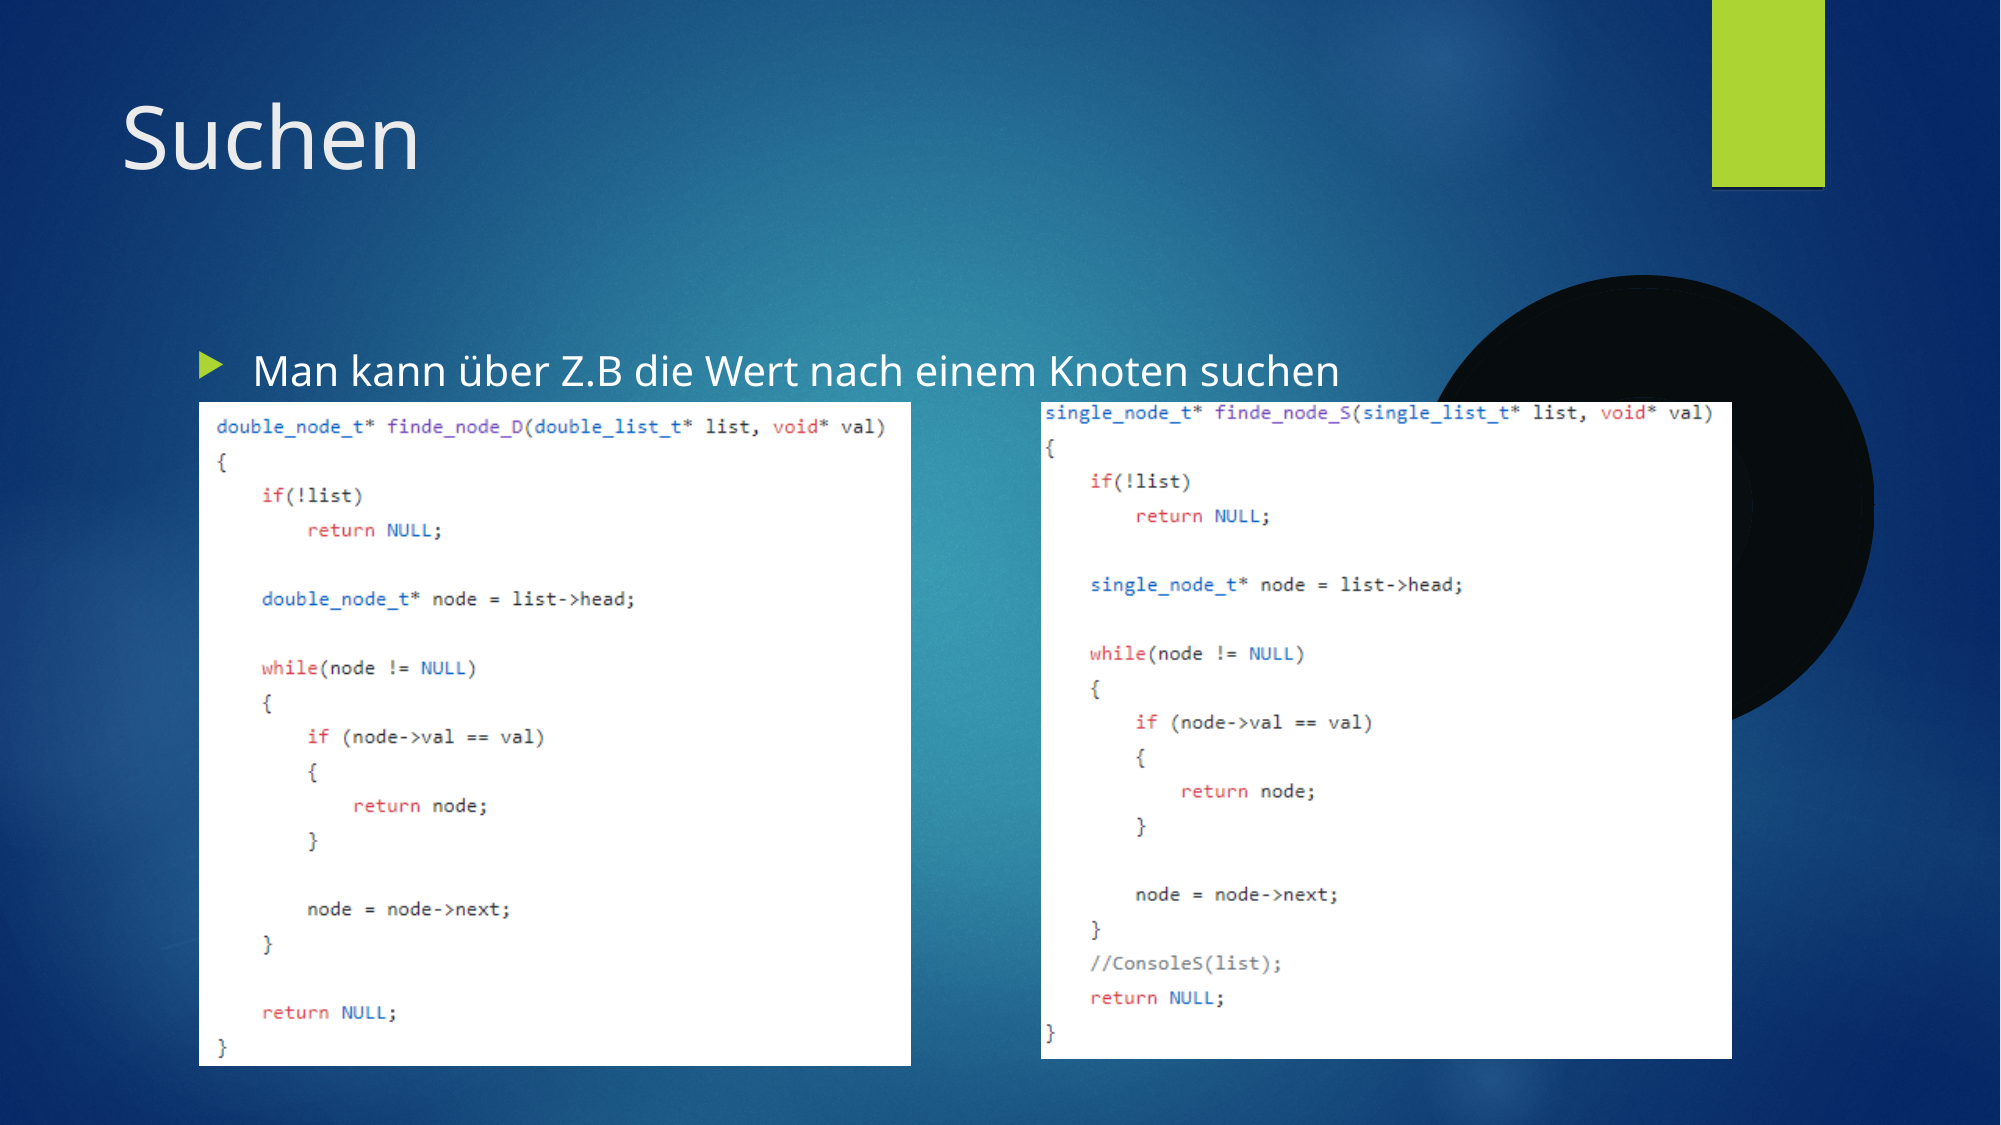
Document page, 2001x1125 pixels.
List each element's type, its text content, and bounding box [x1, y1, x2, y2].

title Suchen [106, 74, 1649, 305]
picture [1041, 402, 1732, 1059]
list Man kann über Z.B die Wert nach einem Knoten suchen [181, 336, 1649, 1026]
picture [199, 402, 911, 1066]
